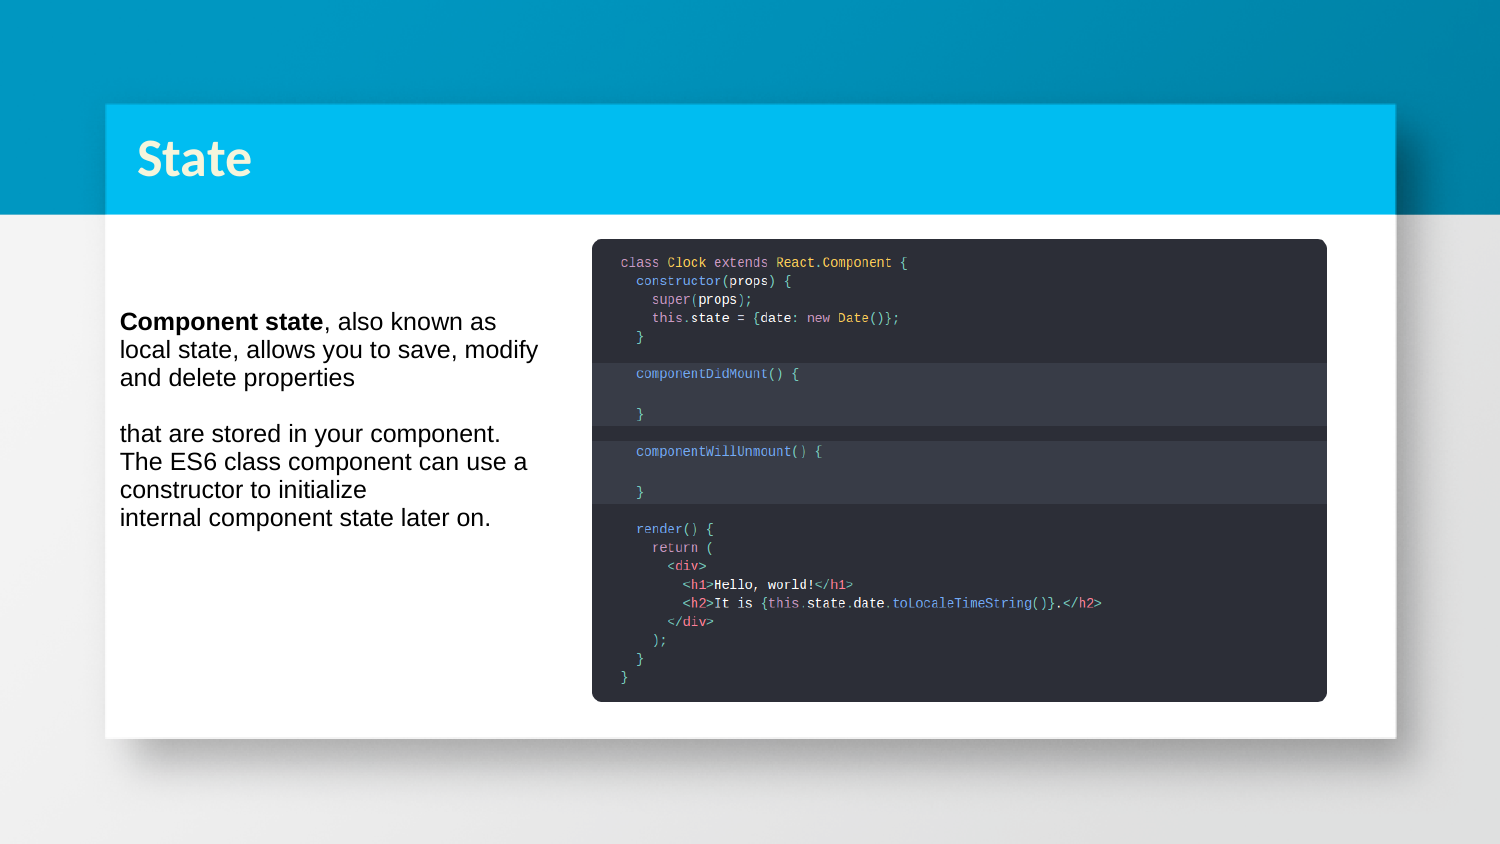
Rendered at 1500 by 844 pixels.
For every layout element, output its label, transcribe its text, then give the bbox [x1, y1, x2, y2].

text_box Component state, also known as local state, allows you to save, modify and delete properties that are stored in your component. The ES6 class component can use a constructor to initialize internal component state later on. [105, 300, 556, 539]
title State [135, 120, 931, 382]
picture [0, 215, 1500, 844]
